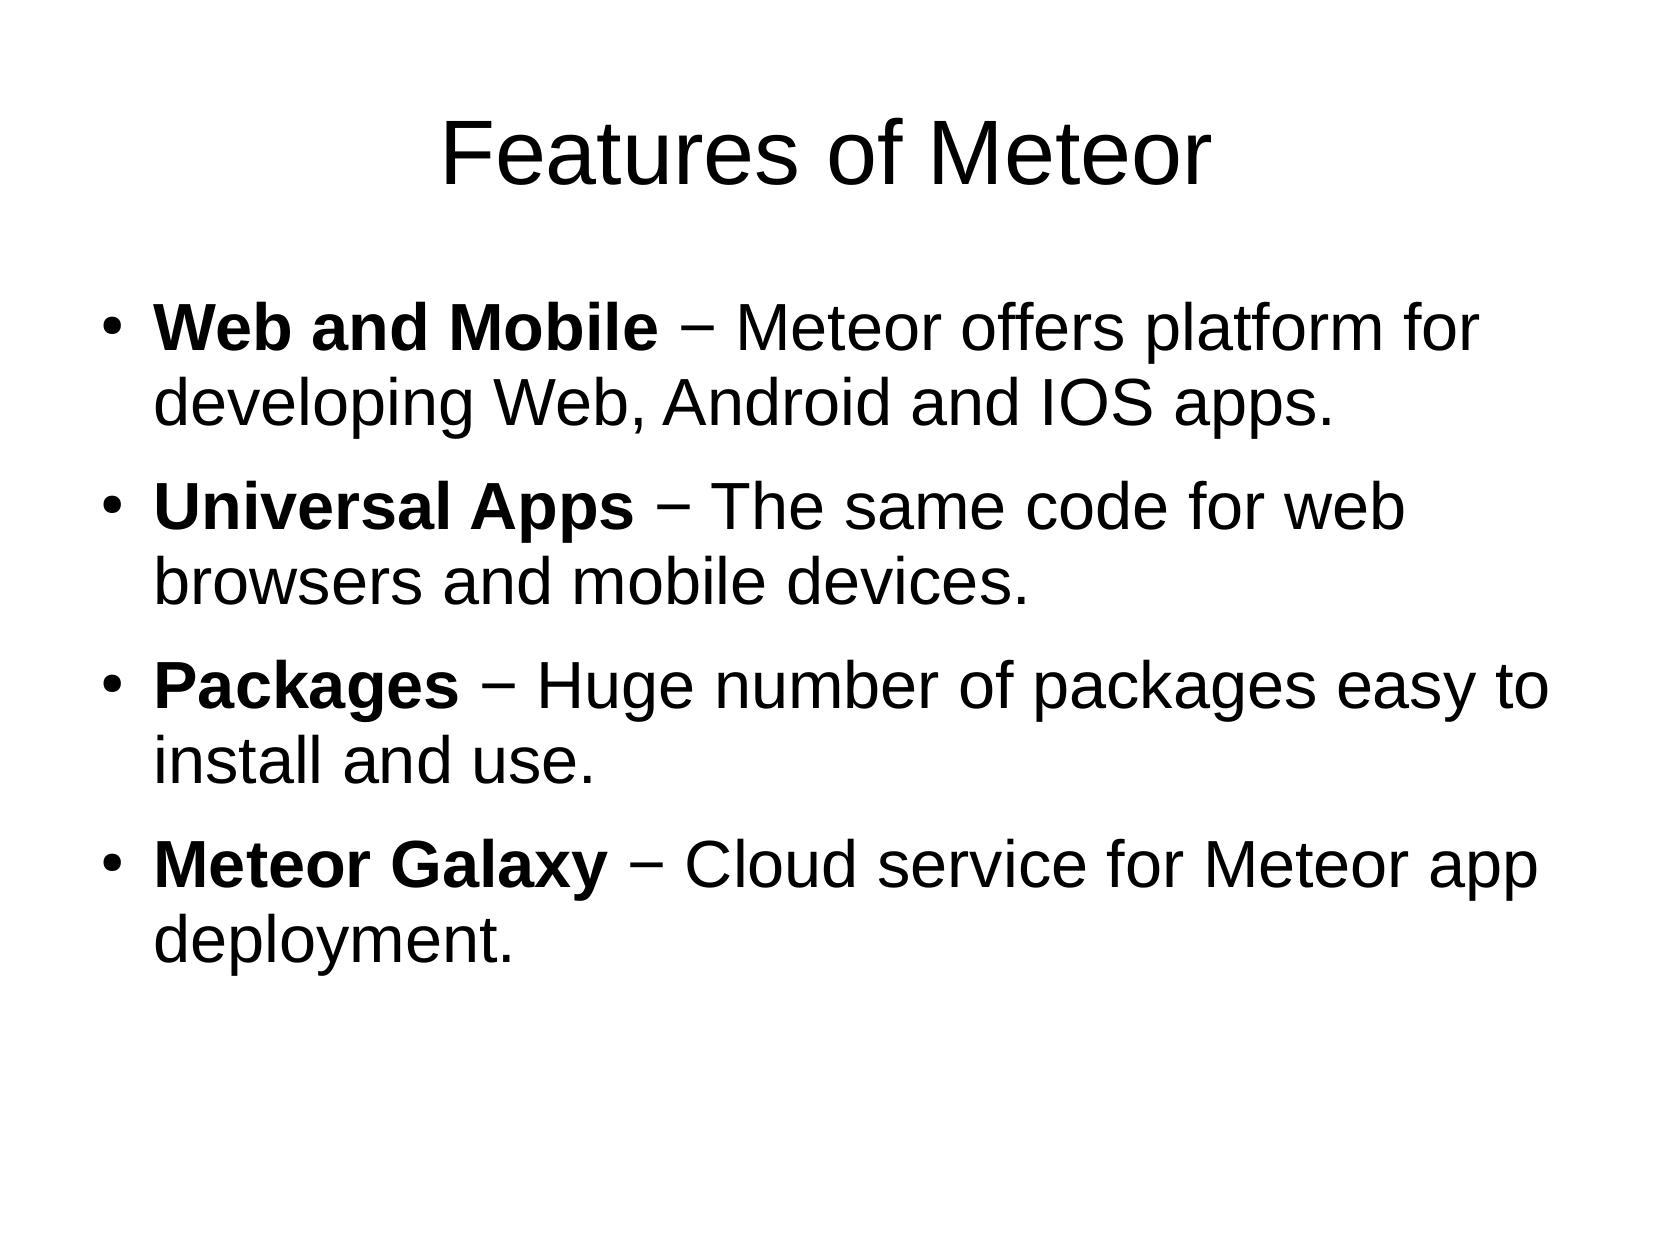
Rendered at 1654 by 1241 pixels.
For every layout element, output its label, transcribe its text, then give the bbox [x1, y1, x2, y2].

title Features of Meteor [82, 49, 1571, 257]
list Web and Mobile − Meteor offers platform for developing Web, Android and IOS apps. Universal Apps − The same code for web browsers and mobile devices. Packages − Huge number of packages easy to install and use. Meteor Galaxy − Cloud service for Meteor app deployment. [82, 290, 1571, 1010]
